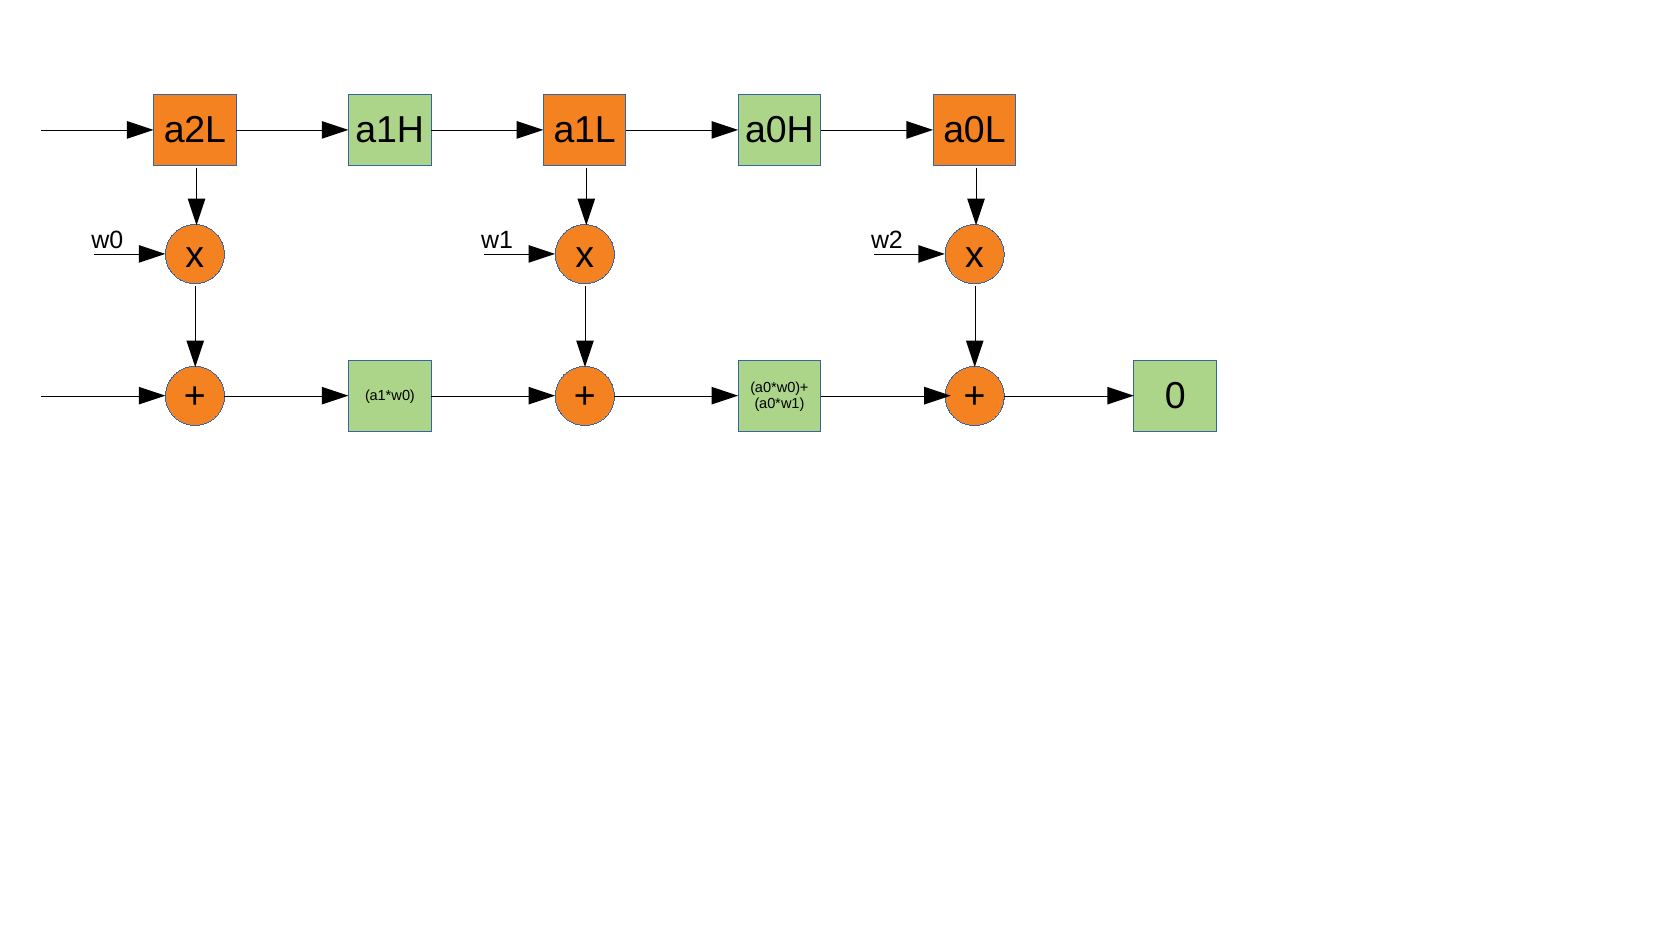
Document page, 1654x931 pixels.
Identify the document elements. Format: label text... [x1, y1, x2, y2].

text_box + [945, 366, 1005, 426]
text_box (a1*w0) [348, 360, 432, 432]
text_box x [945, 224, 1005, 284]
text_box x [165, 224, 225, 284]
text_box (a0*w0)+ (a0*w1) [738, 360, 821, 432]
text_box + [555, 366, 615, 426]
text_box x [555, 224, 615, 284]
text_box a0L [933, 94, 1016, 166]
text_box a2L [153, 94, 237, 166]
text_box w2 [856, 218, 918, 262]
text_box w1 [466, 218, 529, 262]
text_box a1L [543, 94, 626, 166]
text_box w0 [76, 218, 139, 262]
text_box + [165, 366, 225, 426]
text_box 0 [1133, 360, 1217, 432]
text_box a1H [348, 94, 432, 166]
text_box a0H [738, 94, 821, 166]
